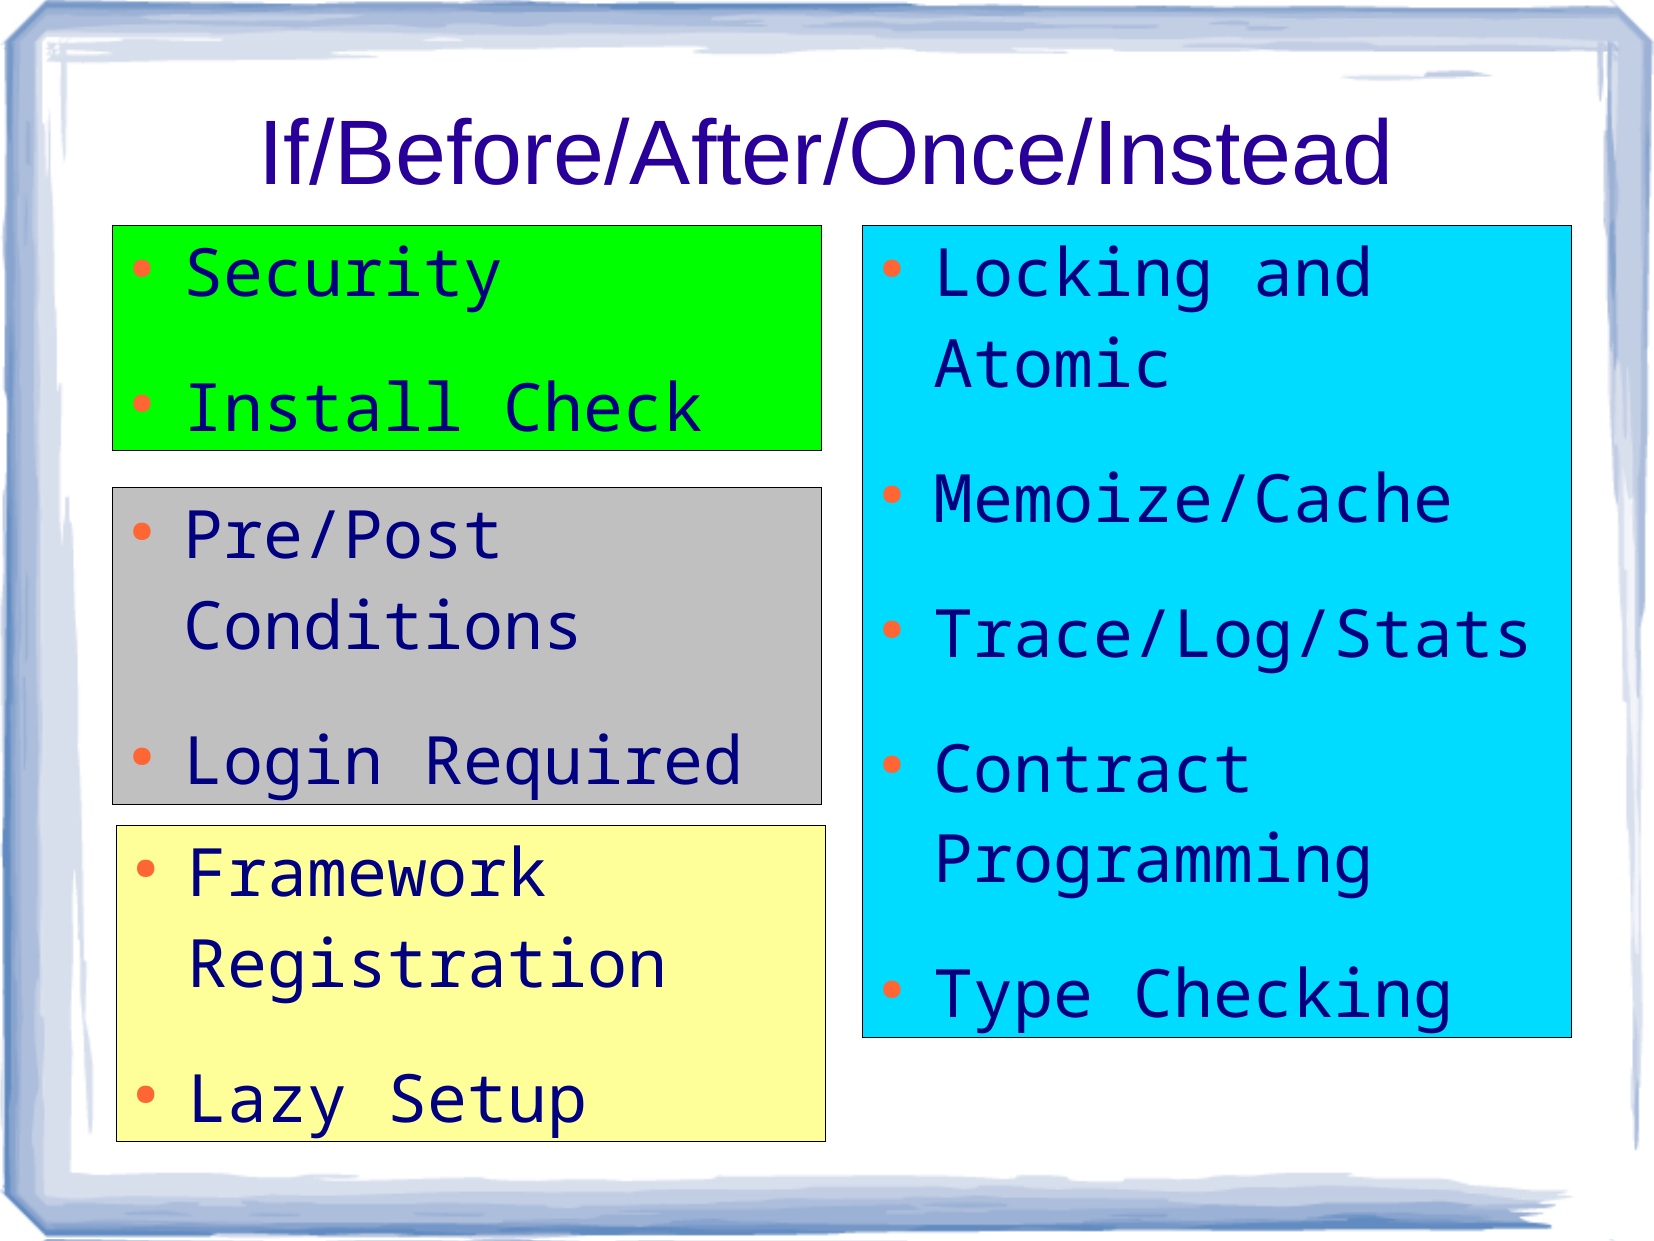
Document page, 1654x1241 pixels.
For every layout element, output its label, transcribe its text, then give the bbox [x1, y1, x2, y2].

list Framework Registration Lazy Setup [116, 825, 826, 1126]
title If/Before/After/Once/Instead [82, 49, 1571, 257]
list Pre/Post Conditions Login Required [112, 487, 822, 788]
list Security Install Check [112, 225, 822, 451]
list Locking and Atomic Memoize/Cache Trace/Log/Stats Contract Programming Type Checking [862, 225, 1572, 987]
picture [0, 0, 1654, 1241]
